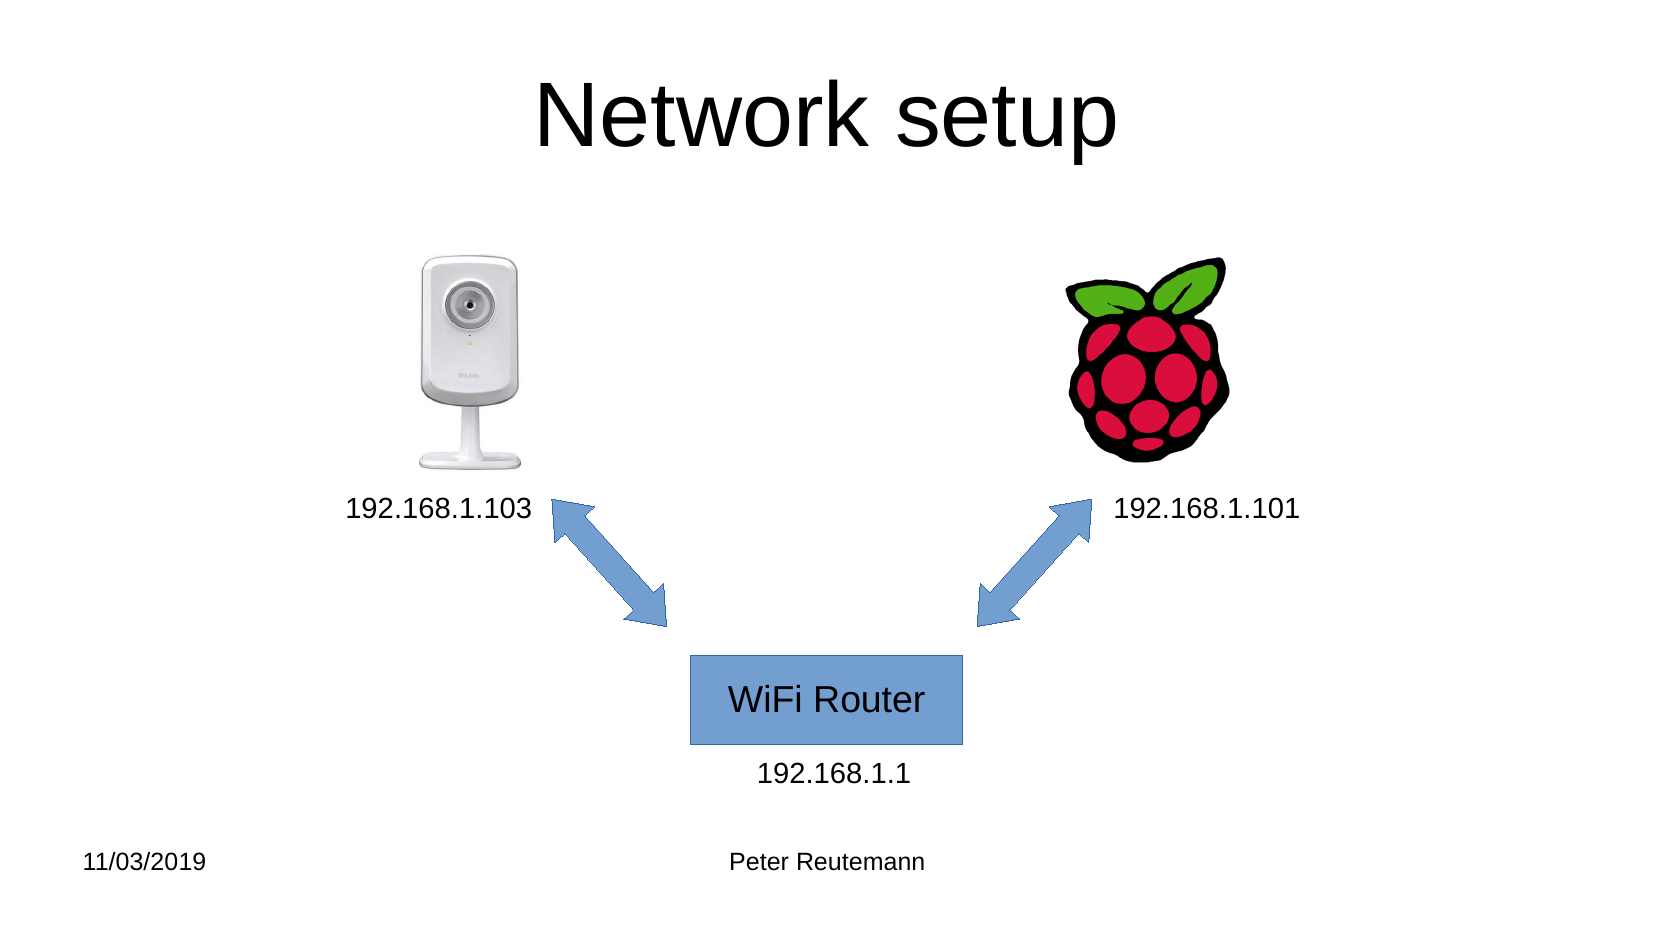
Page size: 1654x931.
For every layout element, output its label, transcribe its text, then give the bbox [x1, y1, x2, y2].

title Network setup [82, 37, 1571, 193]
text_box 192.168.1.1 [685, 750, 984, 804]
picture [1054, 253, 1241, 475]
text_box WiFi Router [690, 655, 963, 745]
text_box [977, 499, 1092, 627]
picture [360, 253, 580, 474]
text_box 192.168.1.101 [1098, 484, 1397, 538]
text_box 192.168.1.103 [330, 484, 629, 538]
text_box [569, 538, 667, 627]
